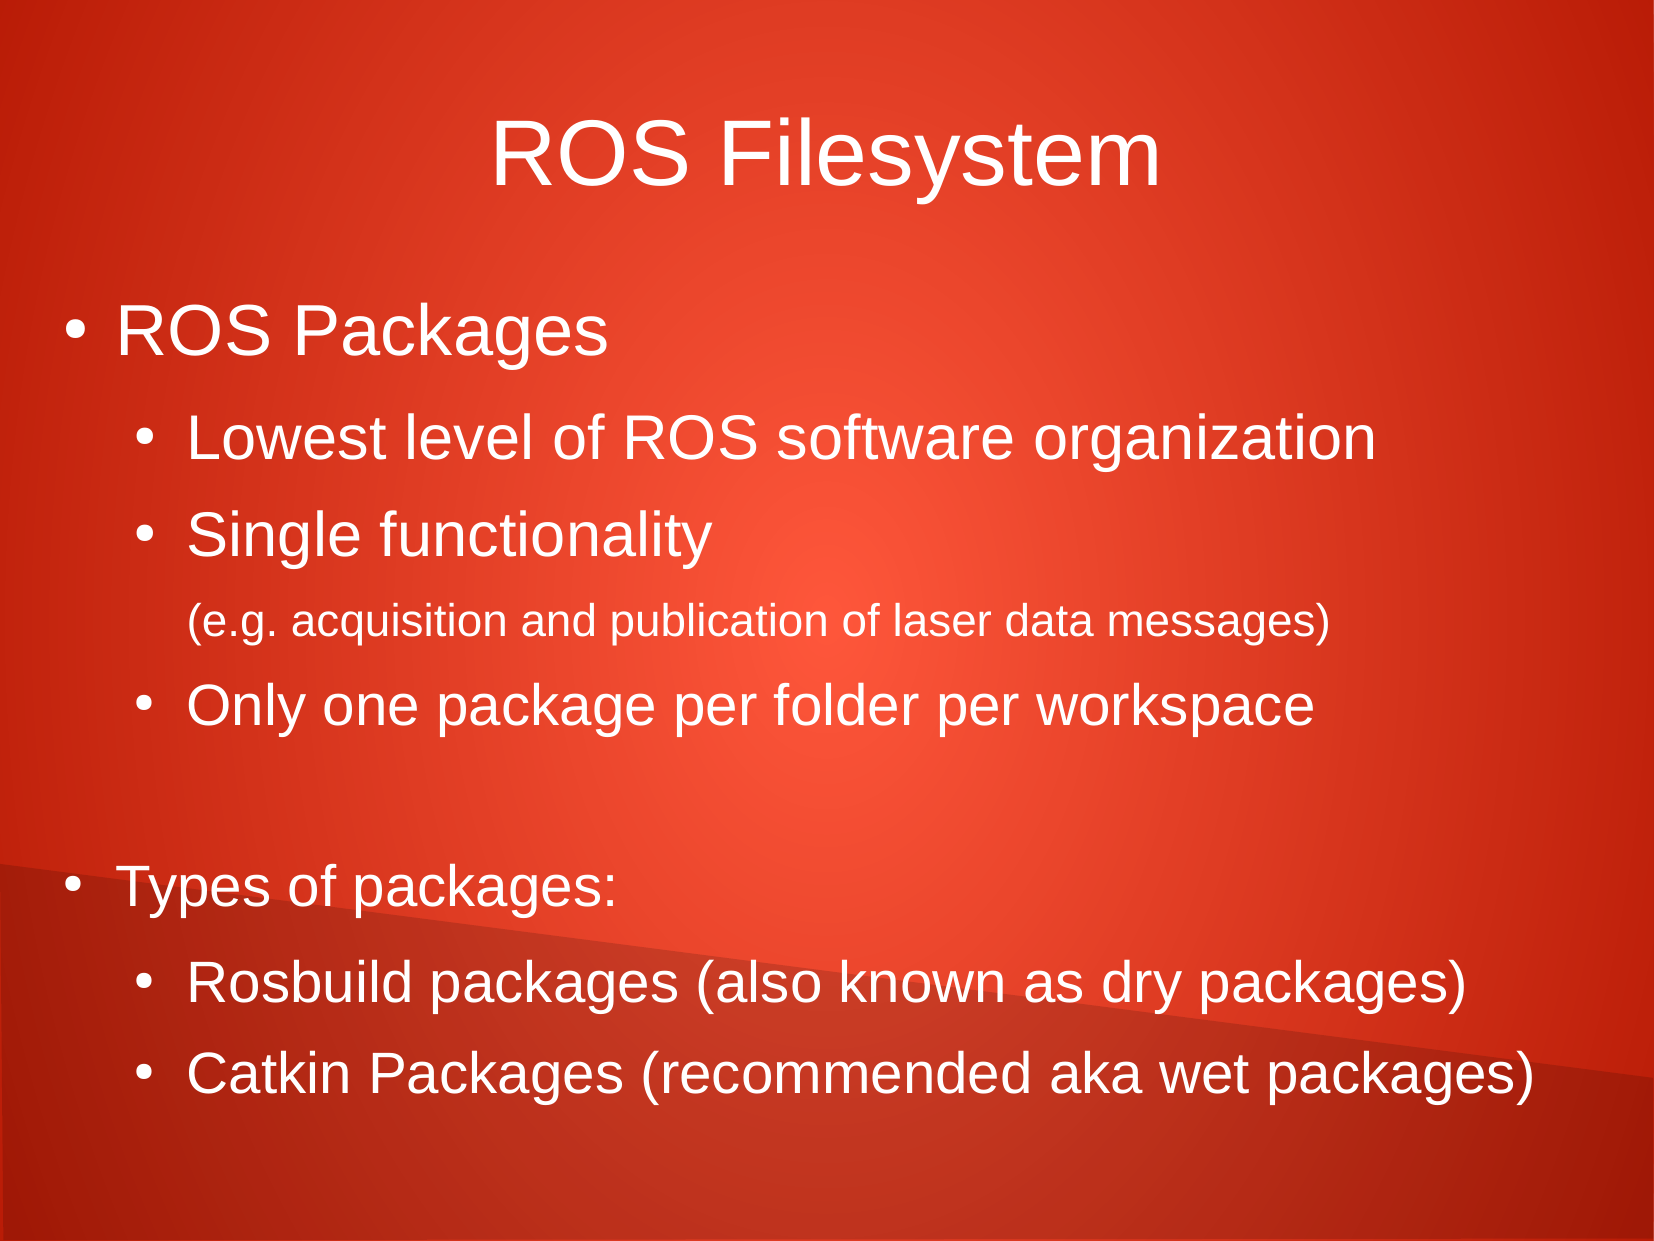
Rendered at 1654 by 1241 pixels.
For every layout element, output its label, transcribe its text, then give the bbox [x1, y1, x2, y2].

title ROS Filesystem [82, 49, 1571, 257]
list ROS Packages Lowest level of ROS software organization Single functionality (e.g. acquisition and publication of laser data messages) Only one package per folder per workspace Types of packages: Rosbuild packages (also known as dry packages) Catkin Packages (recommended aka wet packages) [45, 290, 1621, 1201]
